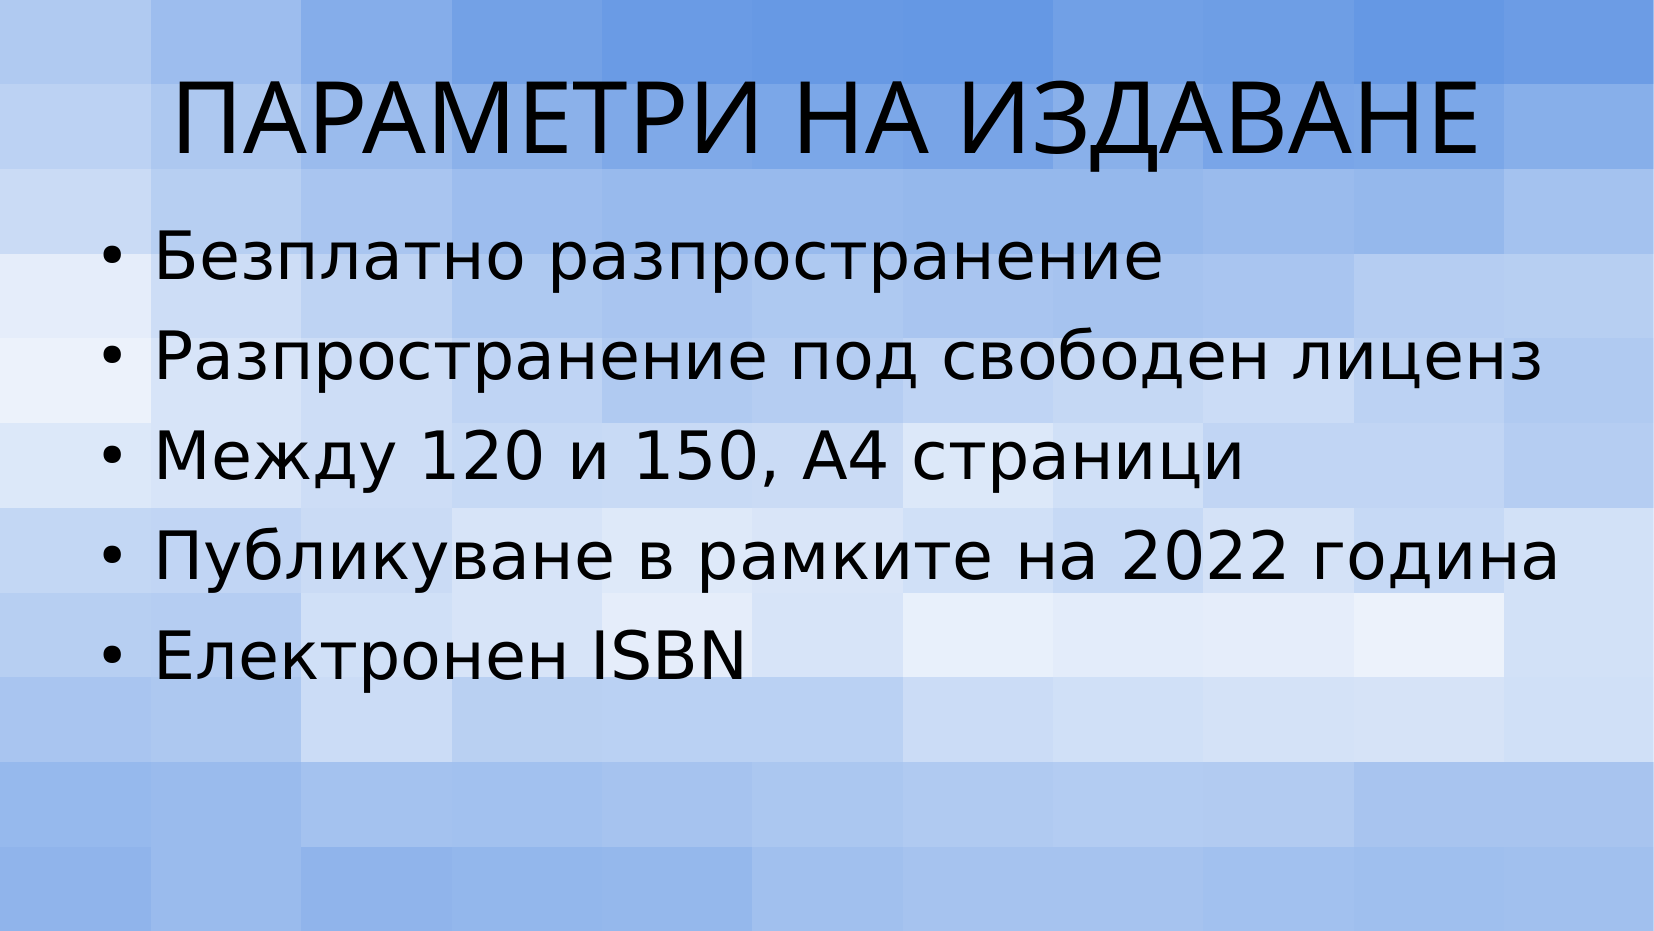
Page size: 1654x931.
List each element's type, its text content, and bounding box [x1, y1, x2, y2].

list Безплатно разпространение Разпространение под свободен лиценз Между 120 и 150, А4 страници Публикуване в рамките на 2022 година Електронен ISBN [82, 217, 1571, 758]
picture [0, 0, 1654, 931]
title ПАРАМЕТРИ НА ИЗДАВАНЕ [39, 37, 1615, 193]
